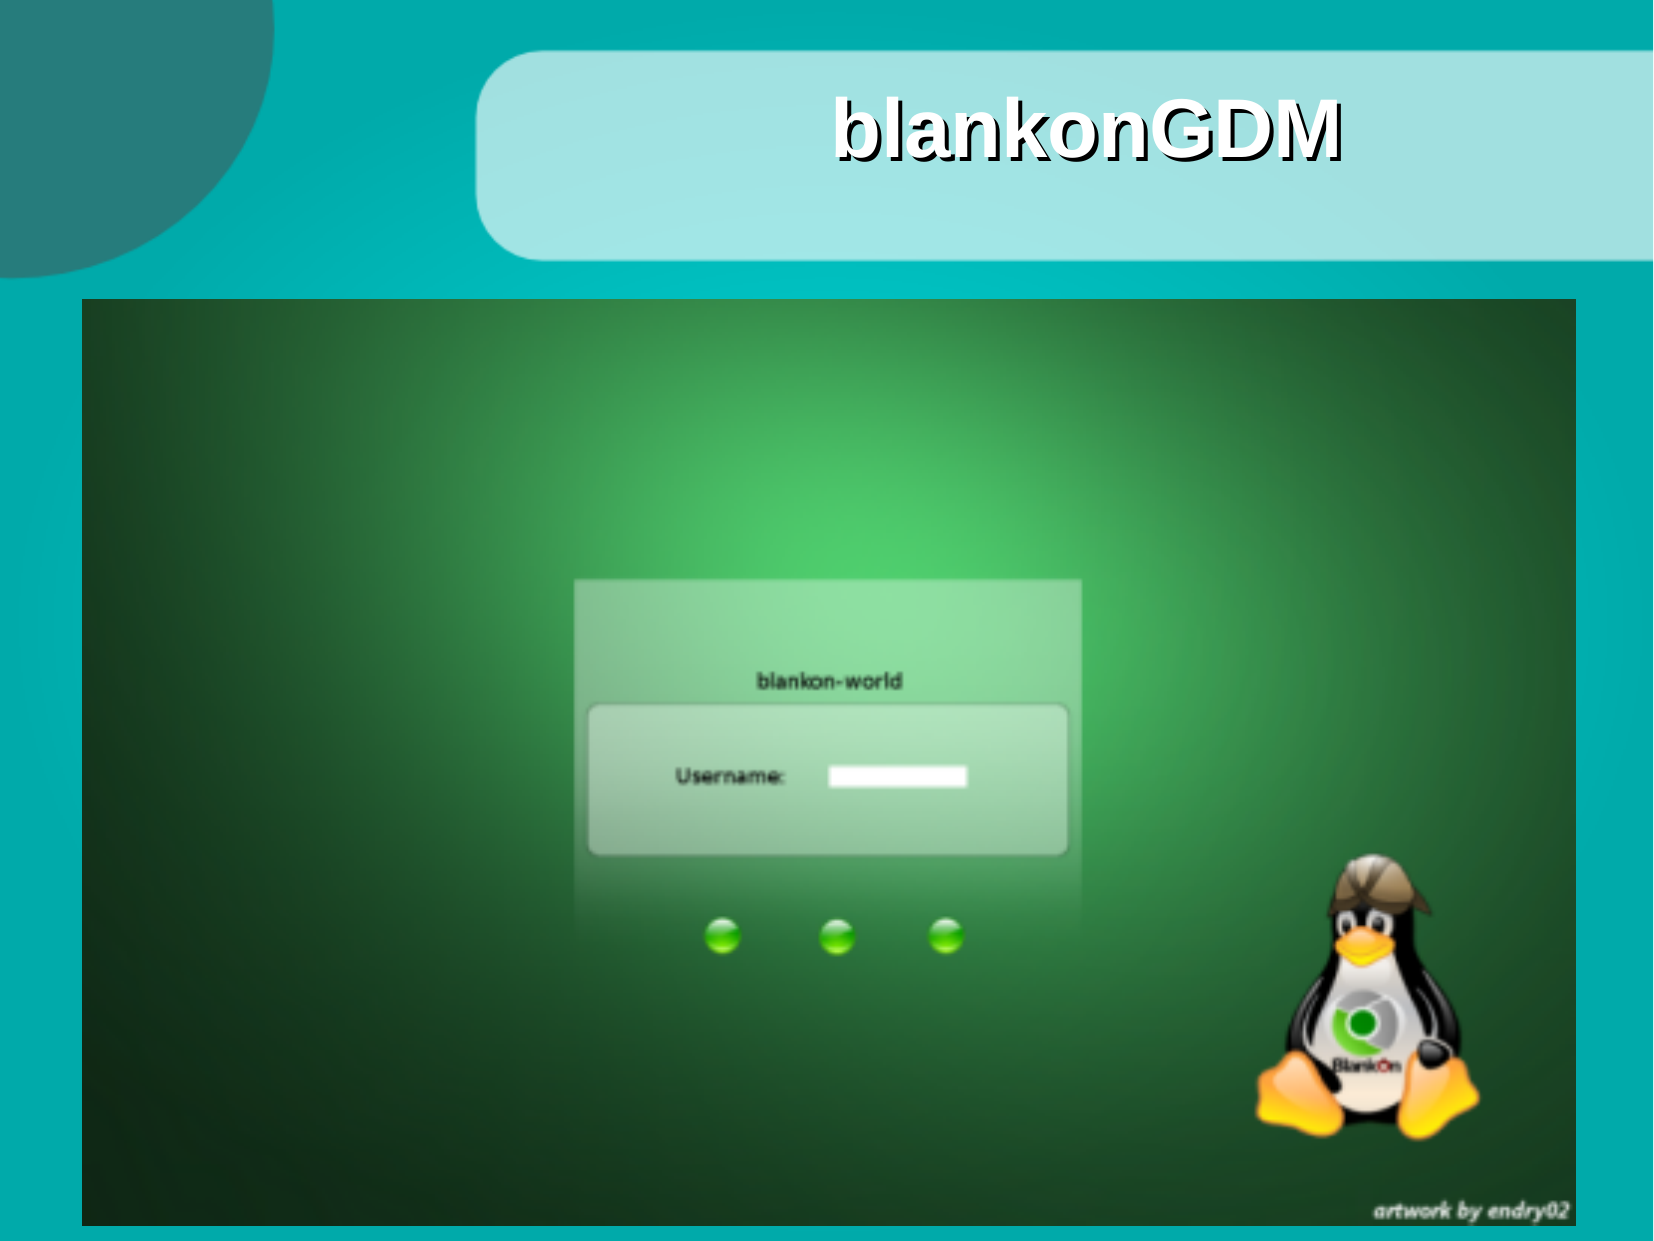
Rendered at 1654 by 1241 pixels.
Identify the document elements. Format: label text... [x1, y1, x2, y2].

picture [0, 0, 1654, 1241]
text_box blankonGDM [524, 75, 1650, 226]
